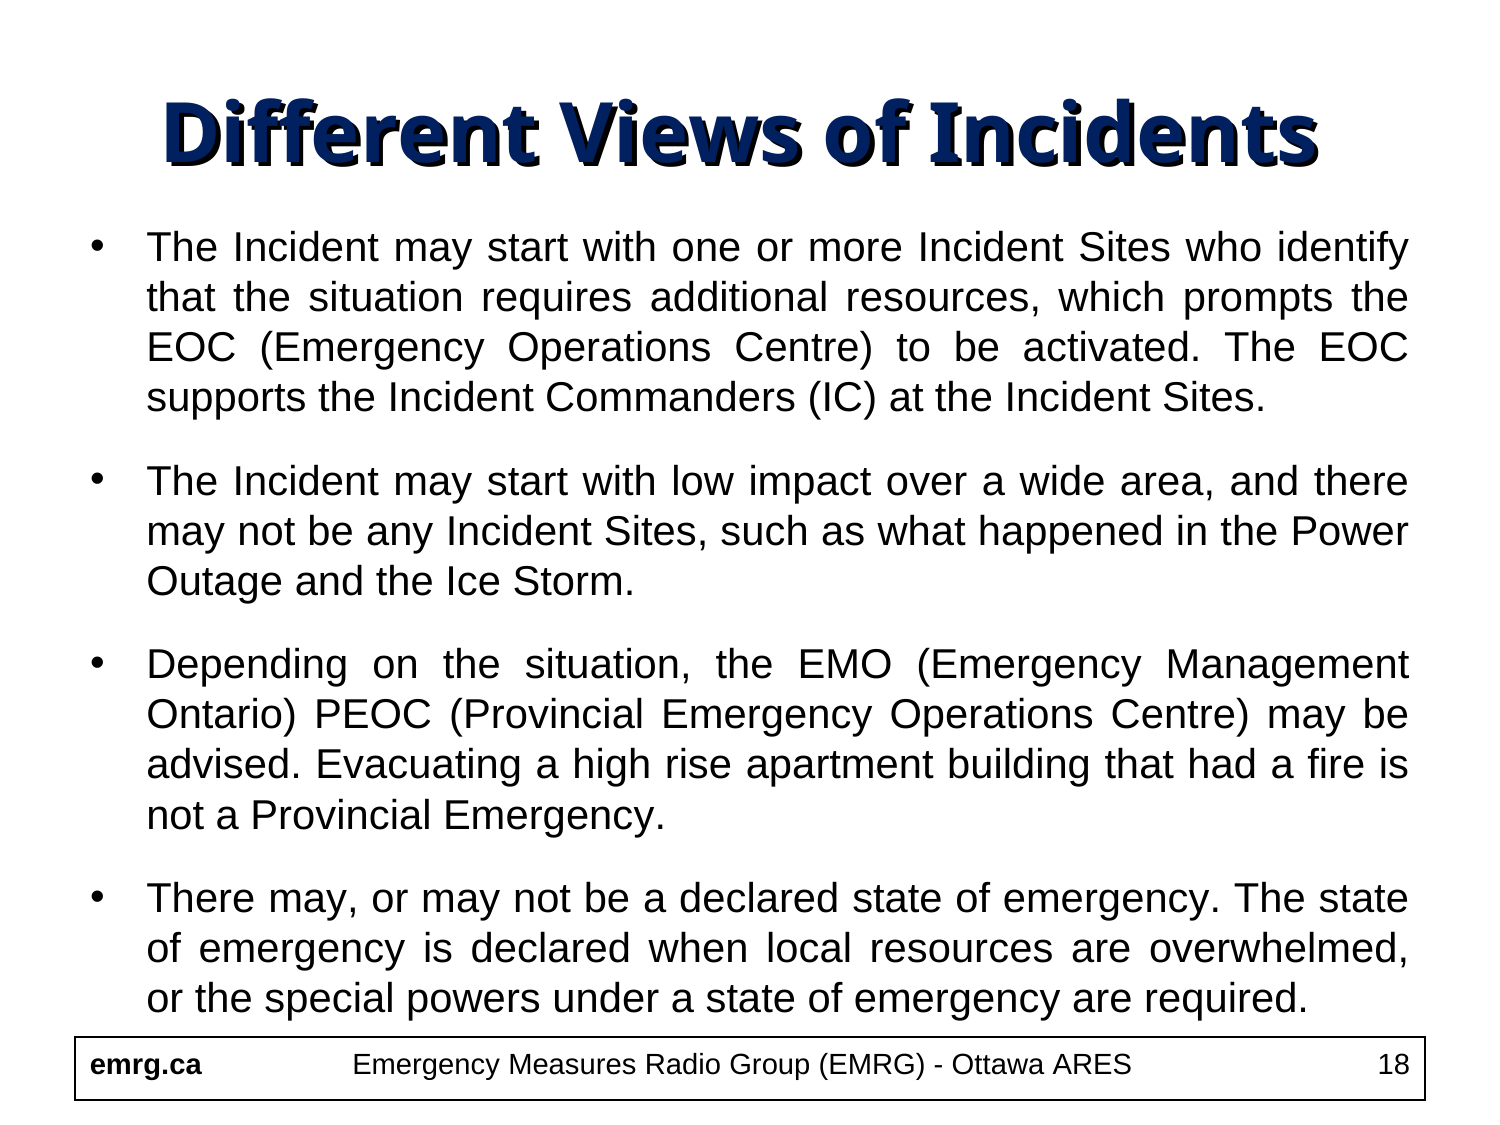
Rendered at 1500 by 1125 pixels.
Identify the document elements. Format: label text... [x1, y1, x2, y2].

text_box <number> [1246, 1037, 1426, 1103]
text_box Emergency Measures Radio Group (EMRG) - Ottawa ARES [247, 1037, 1238, 1103]
list The Incident may start with one or more Incident Sites who identify that the situation requires additional resources, which prompts the EOC (Emergency Operations Centre) to be activated. The EOC supports the Incident Commanders (IC) at the Incident Sites. The Incident may start with low impact over a wide area, and there may not be any Incident Sites, such as what happened in the Power Outage and the Ice Storm. Depending on the situation, the EMO (Emergency Management Ontario) PEOC (Provincial Emergency Operations Centre) may be advised. Evacuating a high rise apartment building that had a fire is not a Provincial Emergency. There may, or may not be a declared state of emergency. The state of emergency is declared when local resources are overwhelmed, or the special powers under a state of emergency are required. [75, 212, 1426, 1038]
title Different Views of Incidents [75, 45, 1426, 212]
